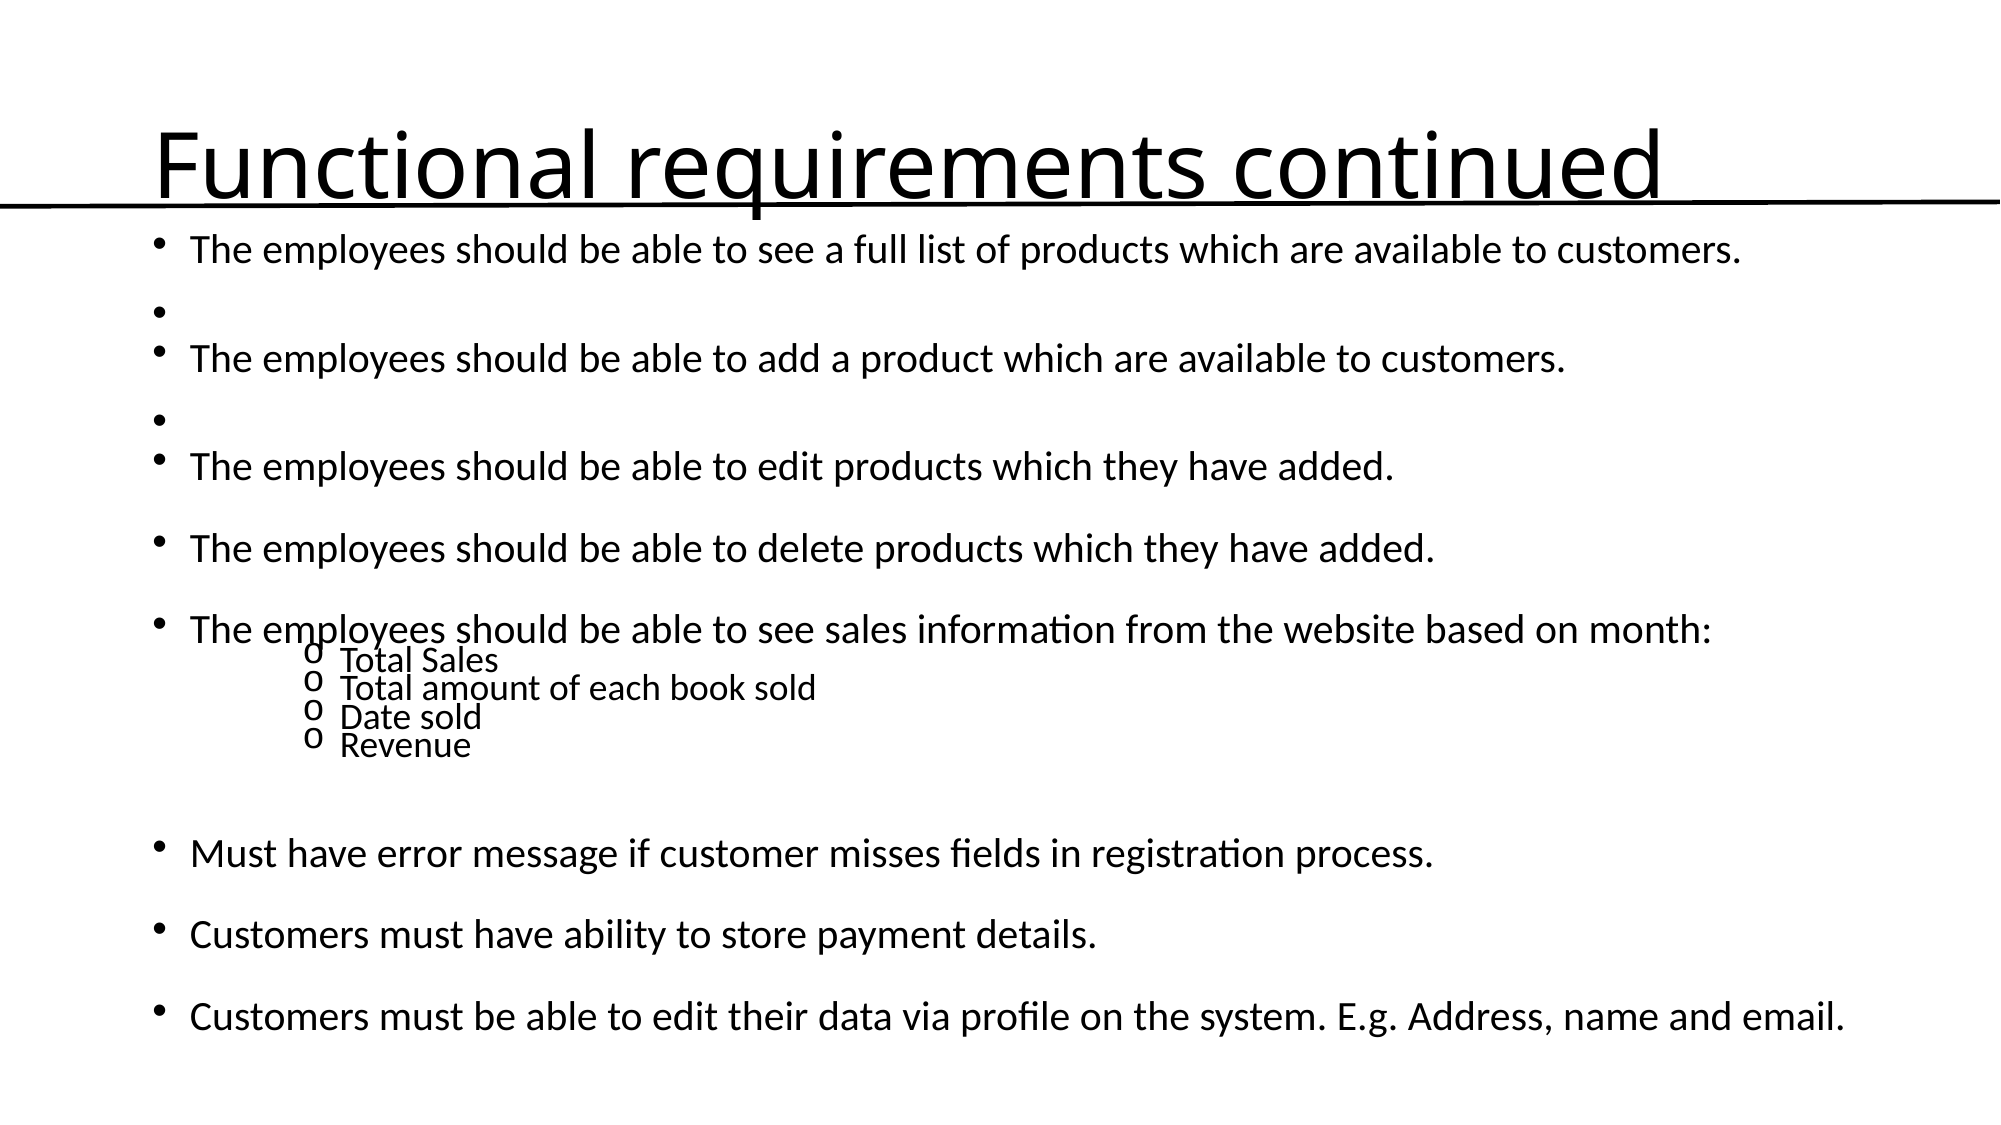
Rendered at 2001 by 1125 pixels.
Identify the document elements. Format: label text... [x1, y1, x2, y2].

title Functional requirements continued [137, 59, 1863, 203]
title Functional requirements continued [137, 205, 1863, 240]
list The employees should be able to see a full list of products which are available to customers. The employees should be able to add a product which are available to customers. The employees should be able to edit products which they have added. The employees should be able to delete products which they have added. The employees should be able to see sales information from the website based on month: Total Sales Total amount of each book sold Date sold Revenue Must have error message if customer misses fields in registration process. Customers must have ability to store payment details. Customers must be able to edit their data via profile on the system. E.g. Address, name and email. [137, 240, 1962, 1085]
